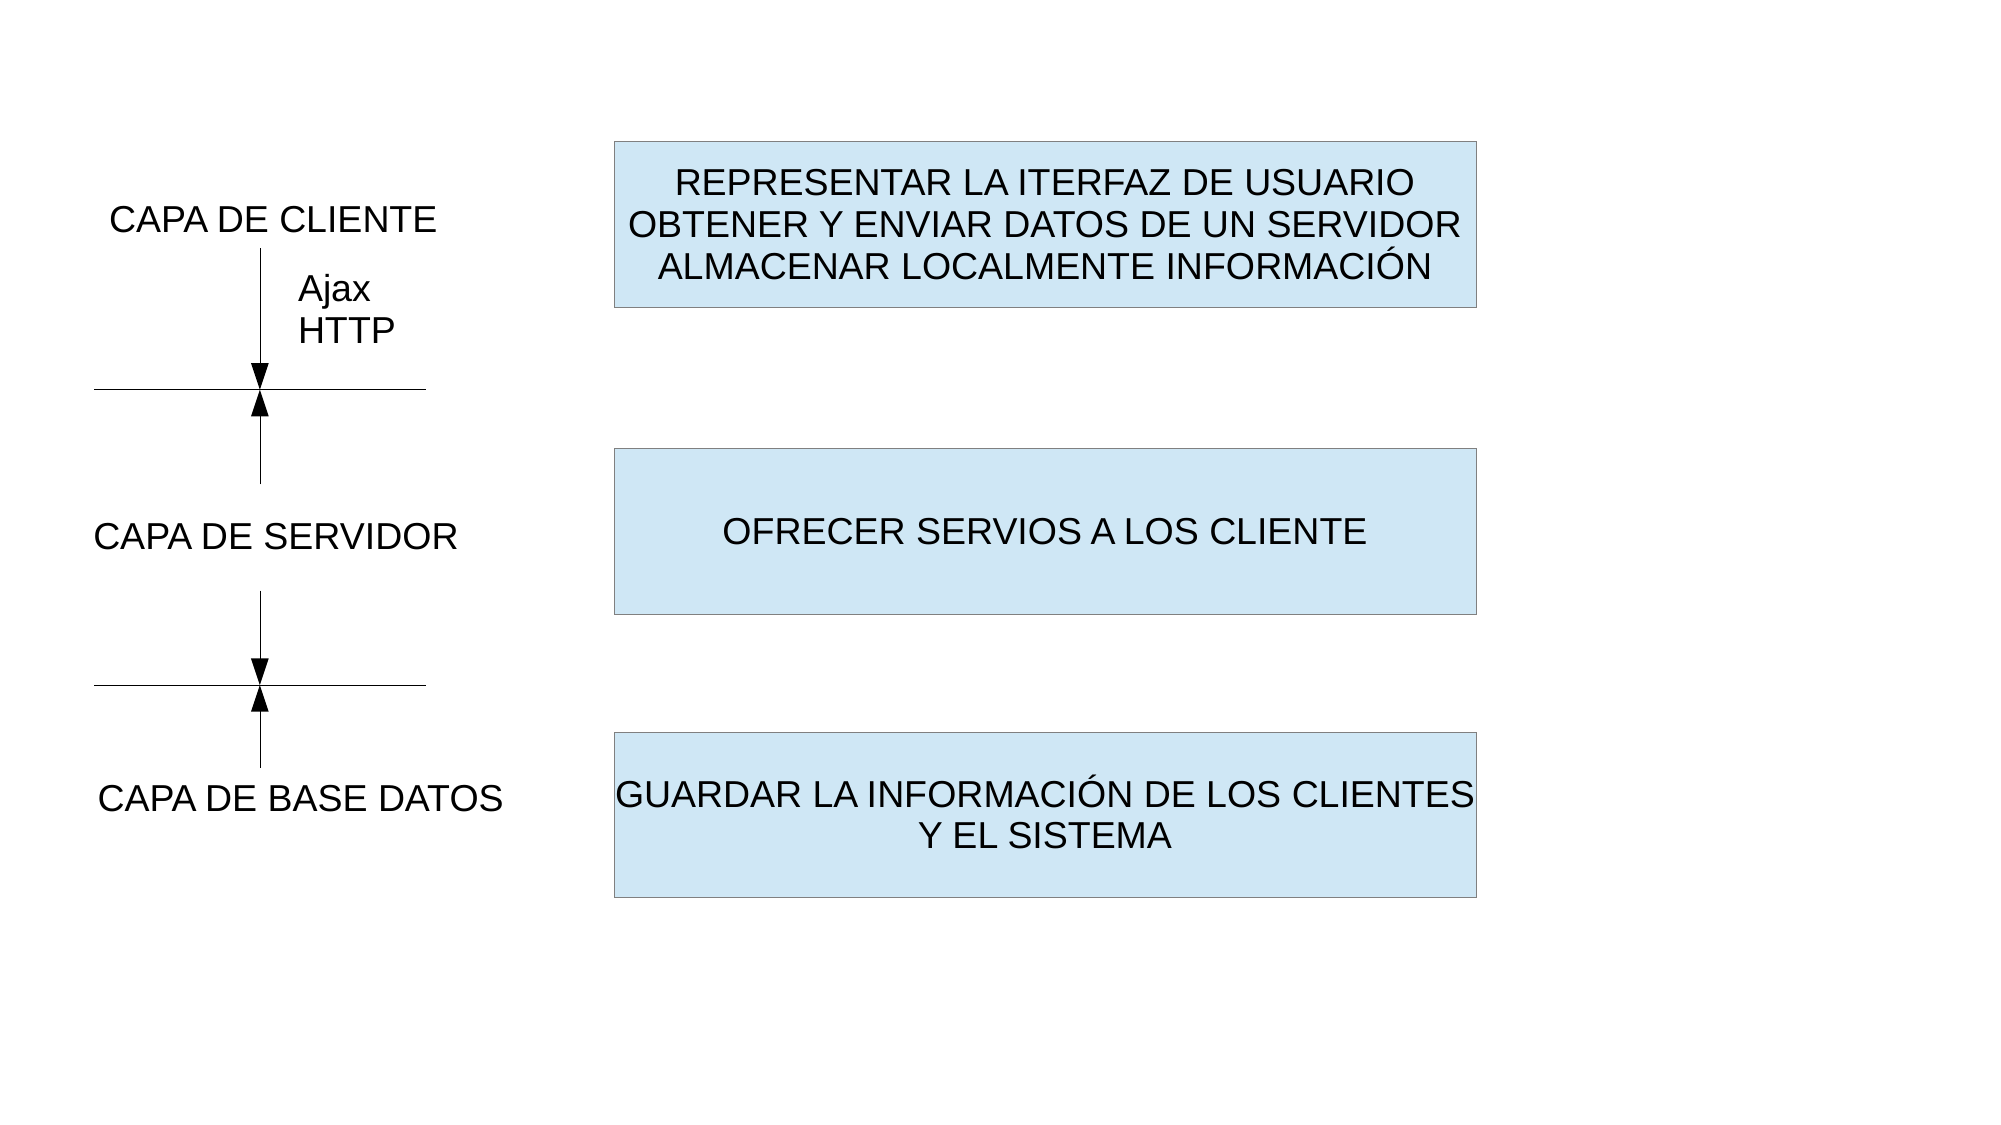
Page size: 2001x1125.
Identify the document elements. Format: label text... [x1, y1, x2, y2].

text_box REPRESENTAR LA ITERFAZ DE USUARIO OBTENER Y ENVIAR DATOS DE UN SERVIDOR ALMACENAR LOCALMENTE INFORMACIÓN [614, 141, 1477, 308]
text_box CAPA DE CLIENTE [94, 191, 453, 249]
text_box GUARDAR LA INFORMACIÓN DE LOS CLIENTES Y EL SISTEMA [614, 732, 1477, 898]
text_box Ajax HTTP [283, 259, 426, 359]
text_box OFRECER SERVIOS A LOS CLIENTE [614, 448, 1477, 615]
text_box CAPA DE SERVIDOR [78, 507, 474, 565]
text_box CAPA DE BASE DATOS [82, 769, 520, 827]
